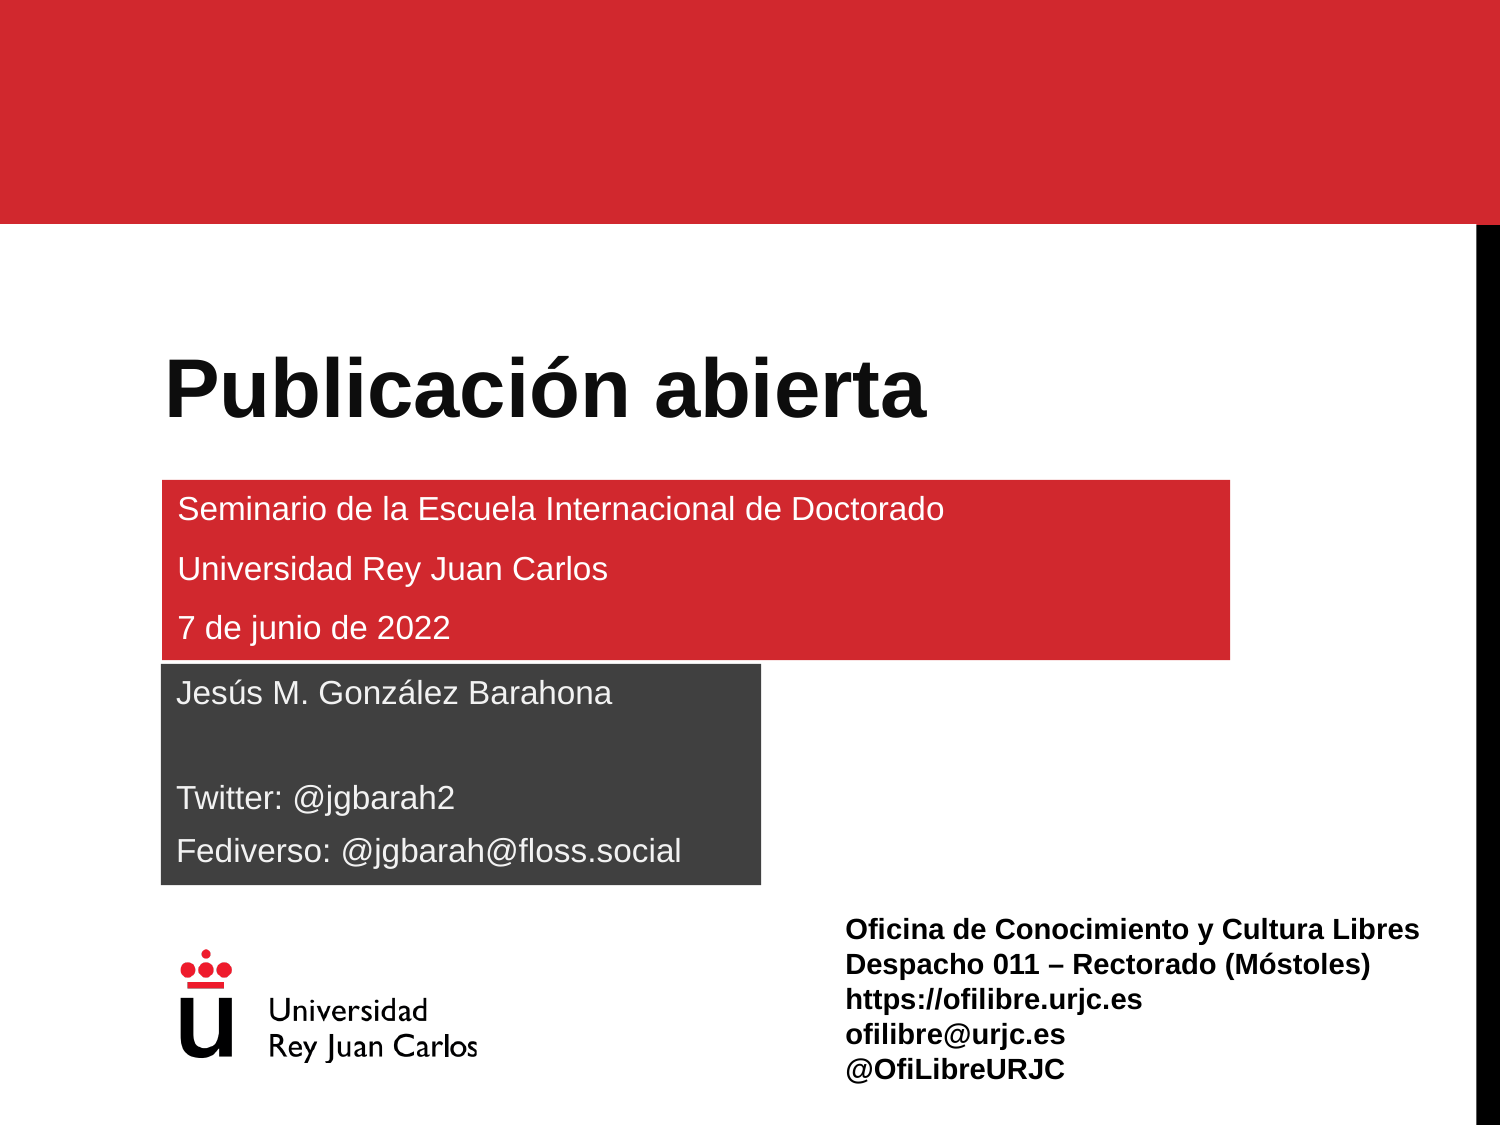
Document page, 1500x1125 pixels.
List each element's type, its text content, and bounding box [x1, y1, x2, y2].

text_box Oficina de Conocimiento y Cultura Libres Despacho 011 – Rectorado (Móstoles) https://ofilibre.urjc.es ofilibre@urjc.es @OfiLibreURJC [830, 902, 1451, 1097]
text_box Publicación abierta [149, 179, 1382, 521]
text_box Jesús M. González Barahona Twitter: @jgbarah2 Fediverso: @jgbarah@floss.social [160, 663, 762, 886]
picture [180, 949, 477, 1063]
text_box Seminario de la Escuela Internacional de Doctorado Universidad Rey Juan Carlos 7 de junio de 2022 [162, 479, 1231, 661]
text_box [0, 0, 1500, 224]
